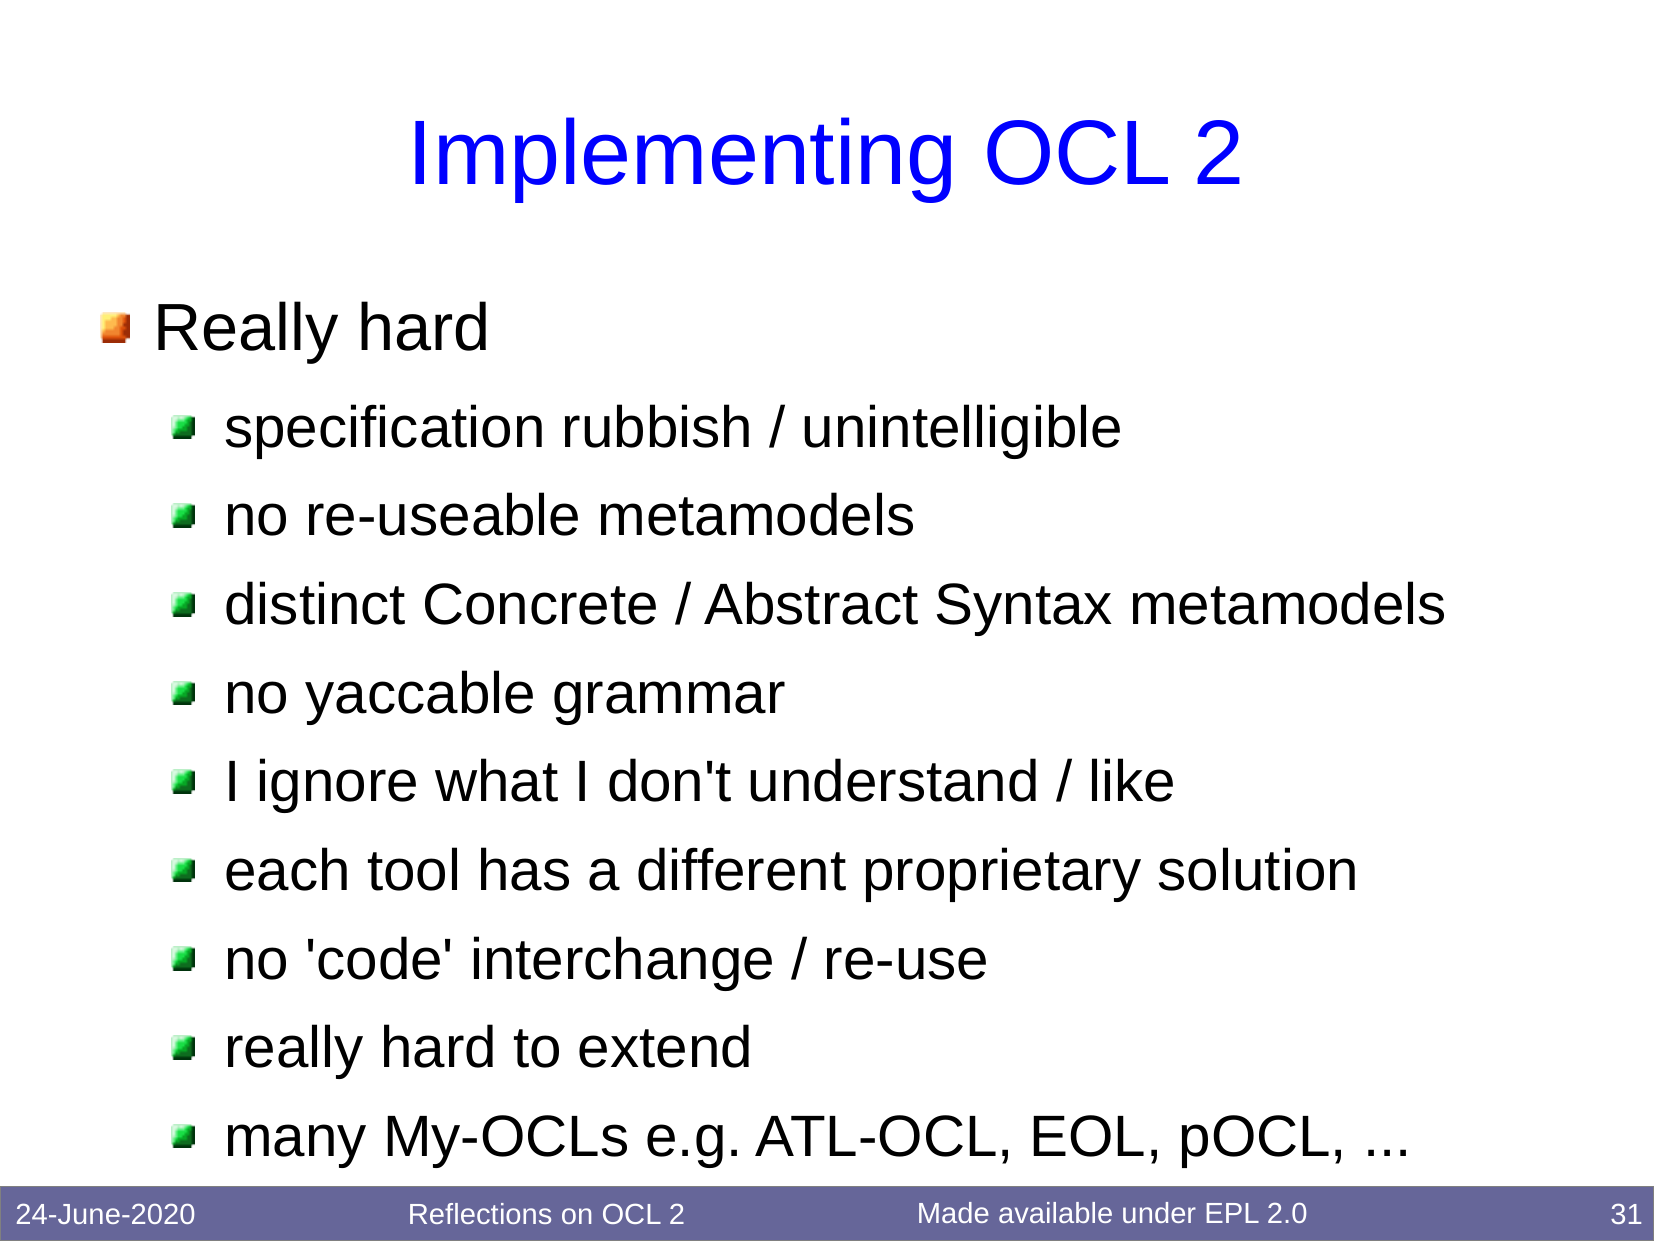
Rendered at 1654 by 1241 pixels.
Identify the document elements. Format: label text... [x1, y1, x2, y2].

title Implementing OCL 2 [82, 49, 1571, 257]
list Really hard specification rubbish / unintelligible no re-useable metamodels distinct Concrete / Abstract Syntax metamodels no yaccable grammar I ignore what I don't understand / like each tool has a different proprietary solution no 'code' interchange / re-use really hard to extend many My-OCLs e.g. ATL-OCL, EOL, pOCL, ... [82, 290, 1571, 1169]
